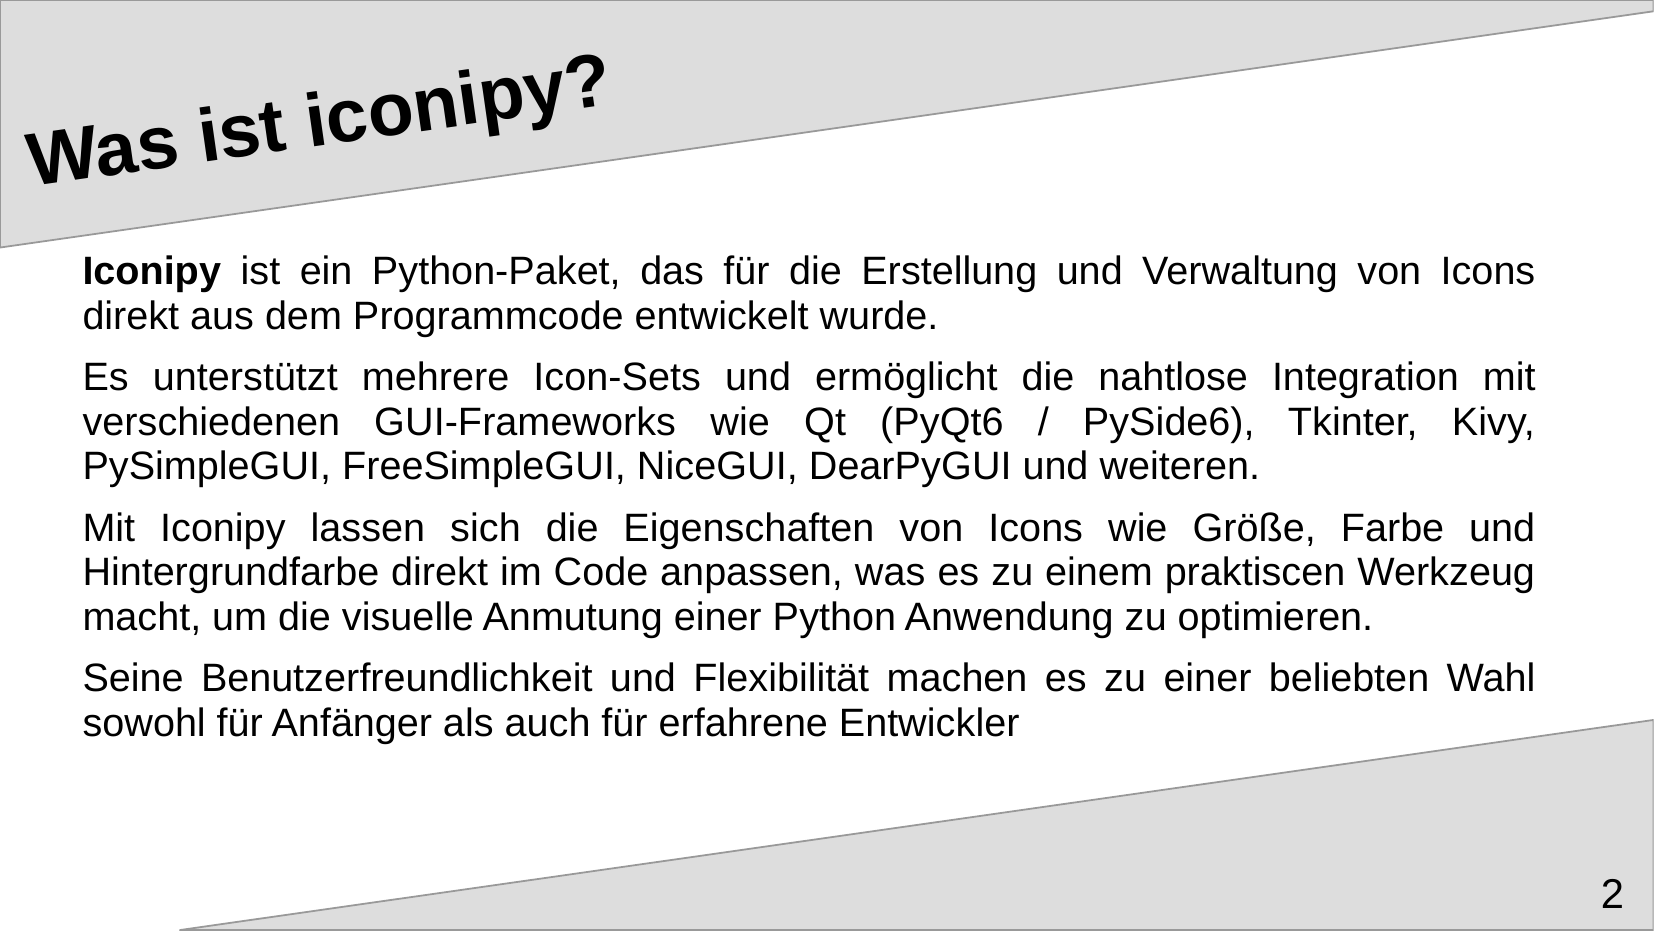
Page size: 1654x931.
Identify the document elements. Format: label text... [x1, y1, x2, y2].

list Iconipy ist ein Python-Paket, das für die Erstellung und Verwaltung von Icons direkt aus dem Programmcode entwickelt wurde. Es unterstützt mehrere Icon-Sets und ermöglicht die nahtlose Integration mit verschiedenen GUI-Frameworks wie Qt (PyQt6 / PySide6), Tkinter, Kivy, PySimpleGUI, FreeSimpleGUI, NiceGUI, DearPyGUI und weiteren. Mit Iconipy lassen sich die Eigenschaften von Icons wie Größe, Farbe und Hintergrundfarbe direkt im Code anpassen, was es zu einem praktiscen Werkzeug macht, um die visuelle Anmutung einer Python Anwendung zu optimieren. Seine Benutzerfreundlichkeit und Flexibilität machen es zu einer beliebten Wahl sowohl für Anfänger als auch für erfahrene Entwickler [82, 248, 1538, 789]
title Was ist iconipy? [16, 0, 1501, 239]
